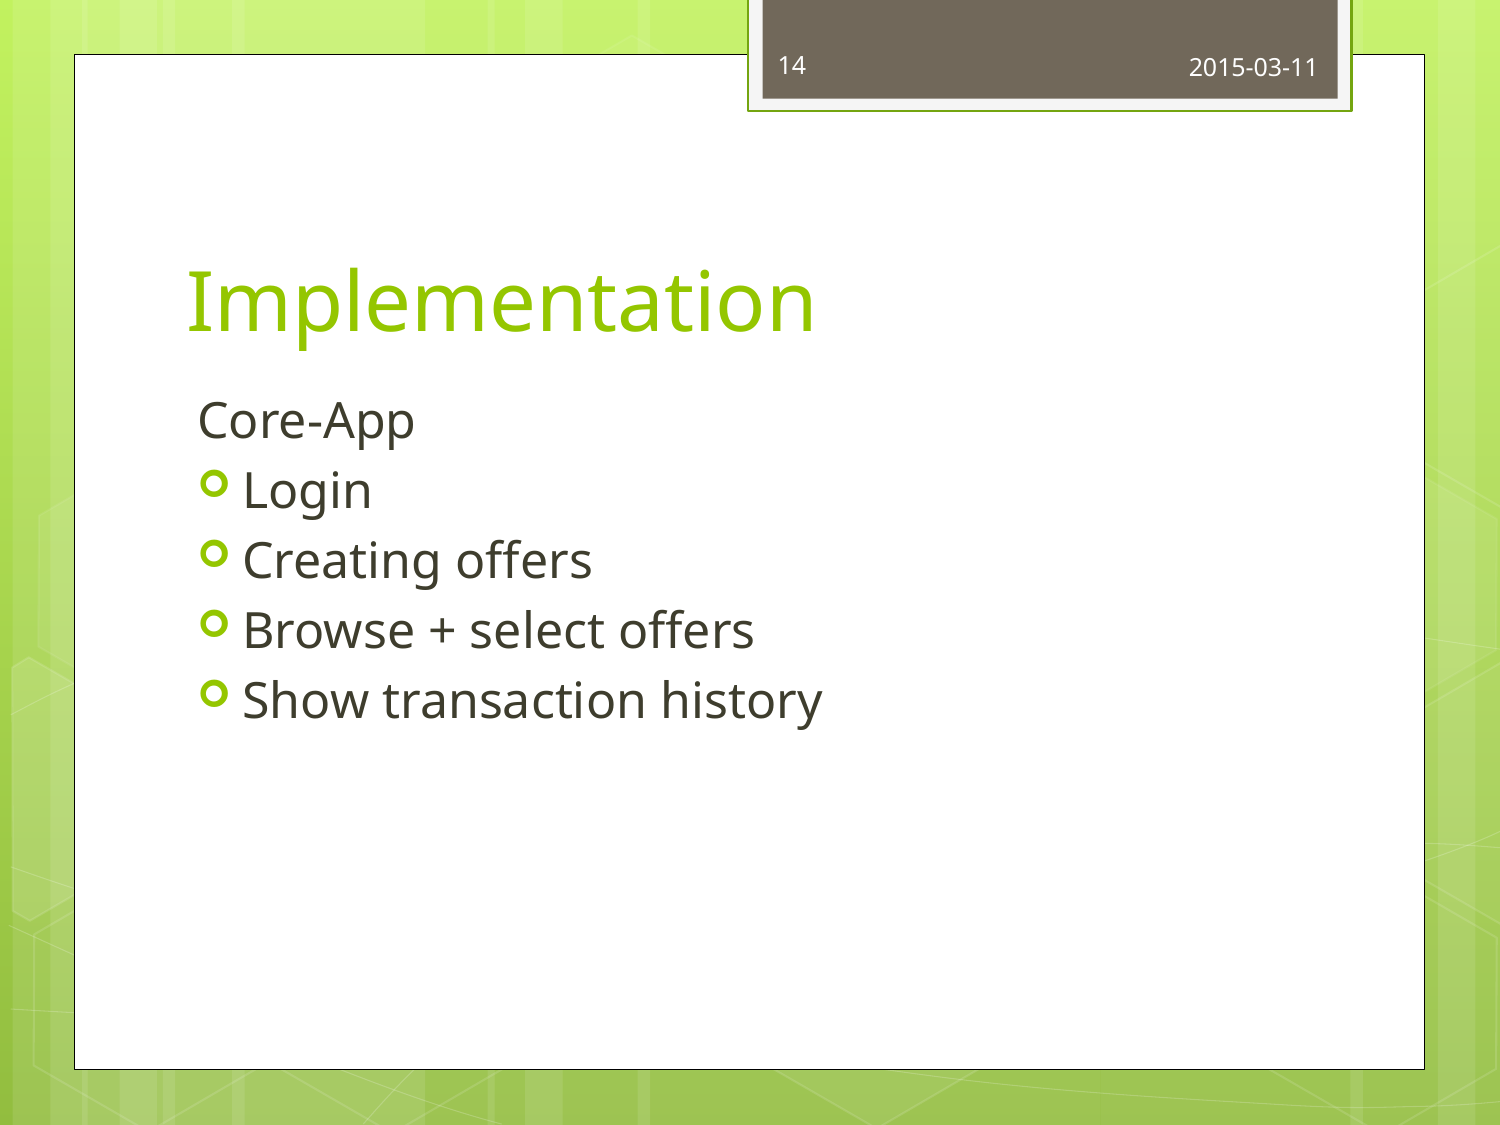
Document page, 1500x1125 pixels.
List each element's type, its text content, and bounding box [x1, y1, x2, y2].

list Core-App Login Creating offers Browse + select offers Show transaction history [171, 381, 1283, 957]
title Implementation [171, 168, 1324, 357]
slide_number <number> [762, 36, 982, 97]
slide_number 2015-03-11 [983, 36, 1334, 97]
